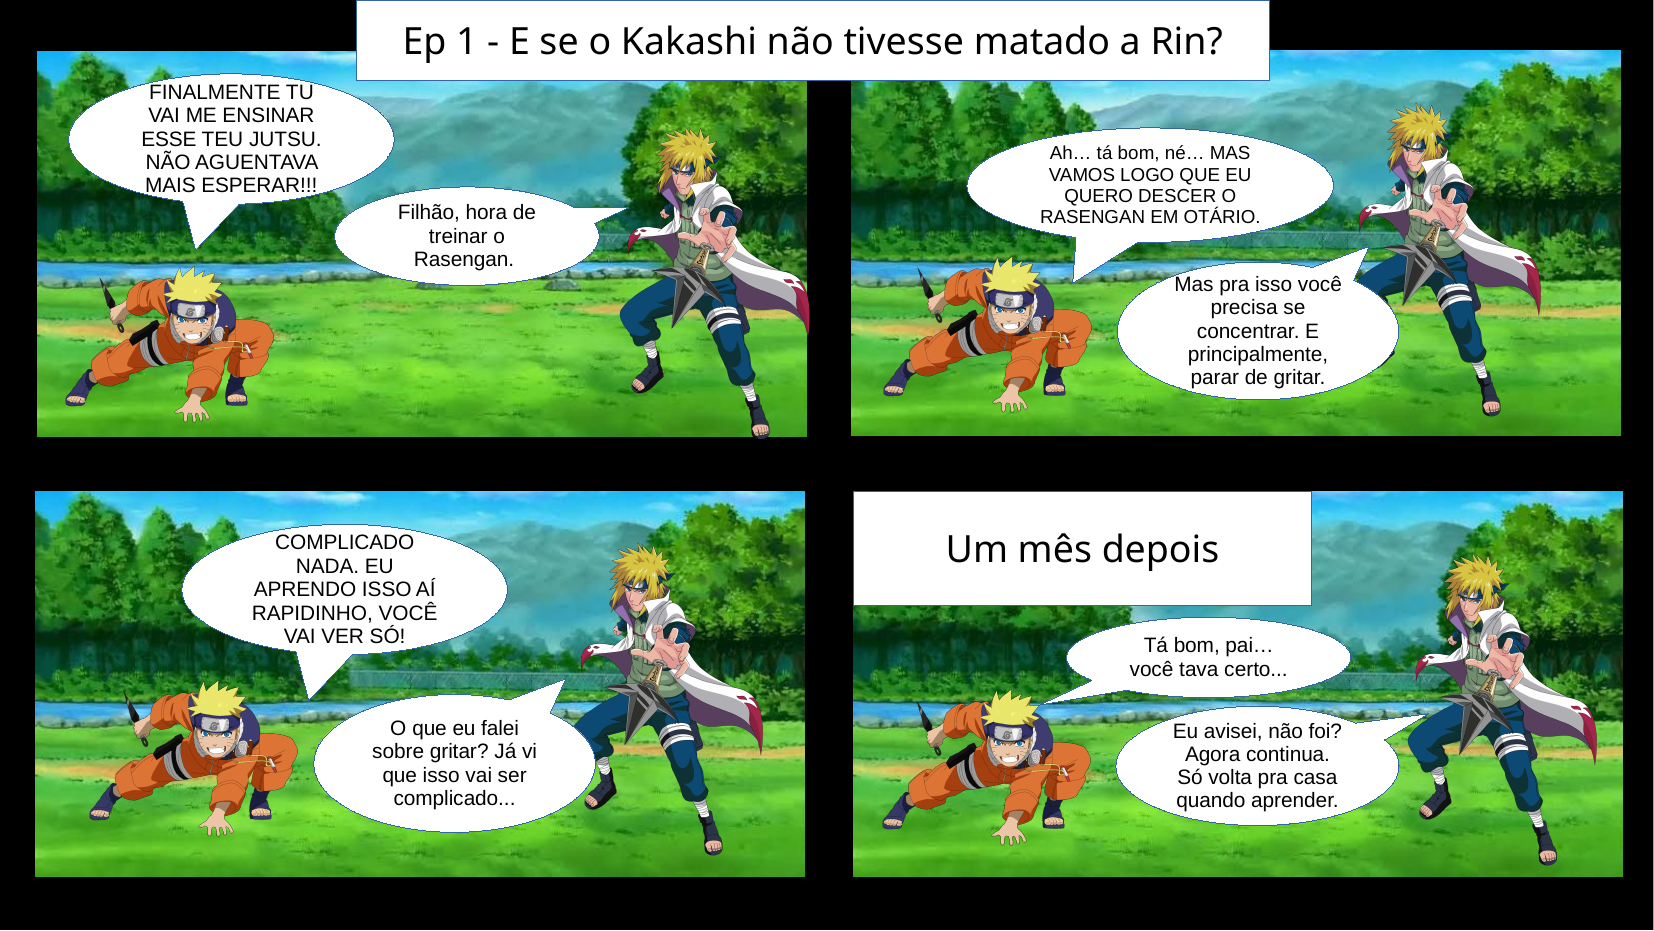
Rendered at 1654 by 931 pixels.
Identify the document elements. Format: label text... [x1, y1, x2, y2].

text_box FINALMENTE TU VAI ME ENSINAR ESSE TEU JUTSU. NÃO AGUENTAVA MAIS ESPERAR!!! [68, 73, 395, 250]
text_box COMPLICADO NADA. EU APRENDO ISSO AÍ RAPIDINHO, VOCÊ VAI VER SÓ! [181, 524, 508, 701]
text_box Um mês depois [853, 491, 1312, 606]
text_box Eu avisei, não foi? Agora continua. Só volta pra casa quando aprender. [1115, 706, 1429, 826]
text_box Tá bom, pai… você tava certo... [1039, 617, 1351, 706]
picture [37, 51, 814, 444]
text_box Mas pra isso você precisa se concentrar. E principalmente, parar de gritar. [1117, 246, 1399, 400]
picture [851, 50, 1621, 436]
picture [35, 491, 805, 877]
text_box Ep 1 - E se o Kakashi não tivesse matado a Rin? [356, 0, 1270, 81]
text_box Filhão, hora de treinar o Rasengan. [334, 186, 629, 286]
text_box O que eu falei sobre gritar? Já vi que isso vai ser complicado... [313, 678, 596, 833]
text_box Ah… tá bom, né… MAS VAMOS LOGO QUE EU QUERO DESCER O RASENGAN EM OTÁRIO. [966, 127, 1334, 283]
picture [853, 491, 1623, 877]
